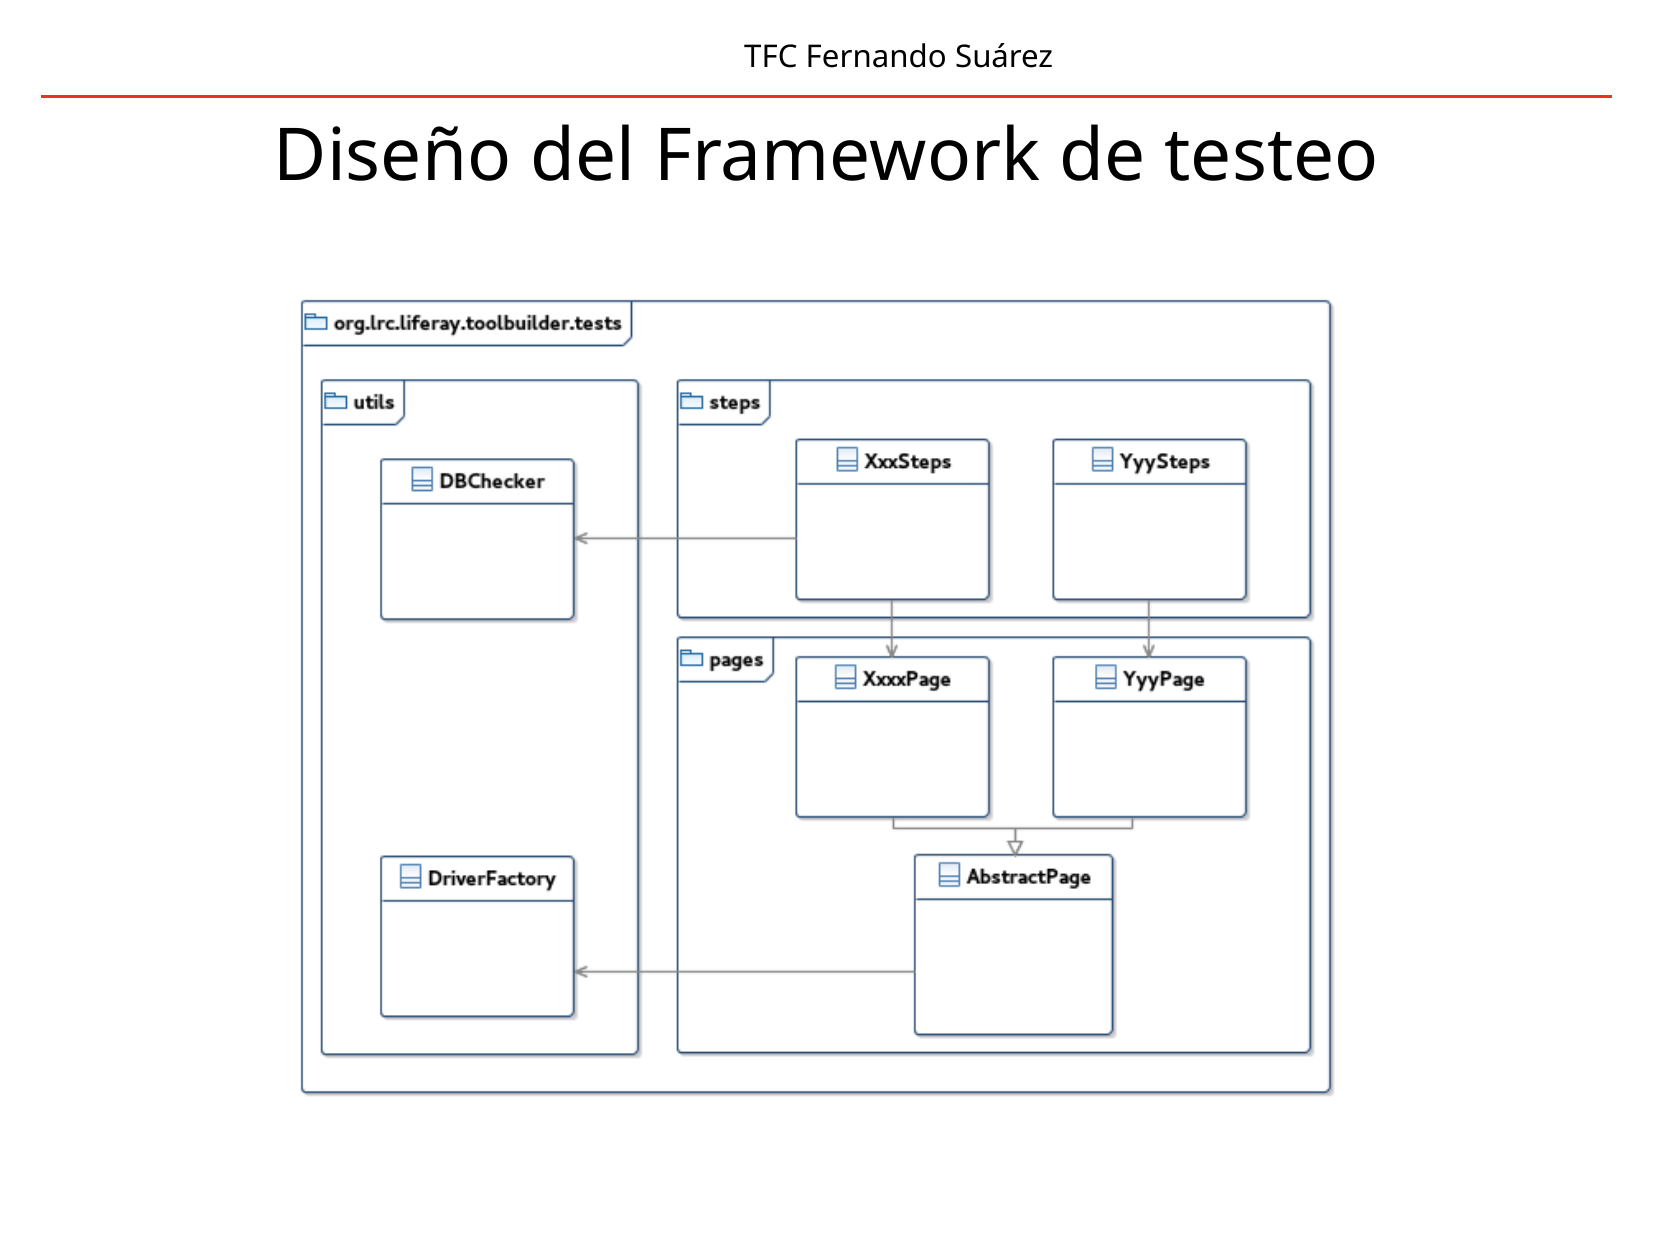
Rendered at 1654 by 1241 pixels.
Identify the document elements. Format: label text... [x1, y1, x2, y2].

text_box Diseño del Framework de testeo [82, 100, 1571, 308]
picture [285, 308, 1351, 1113]
